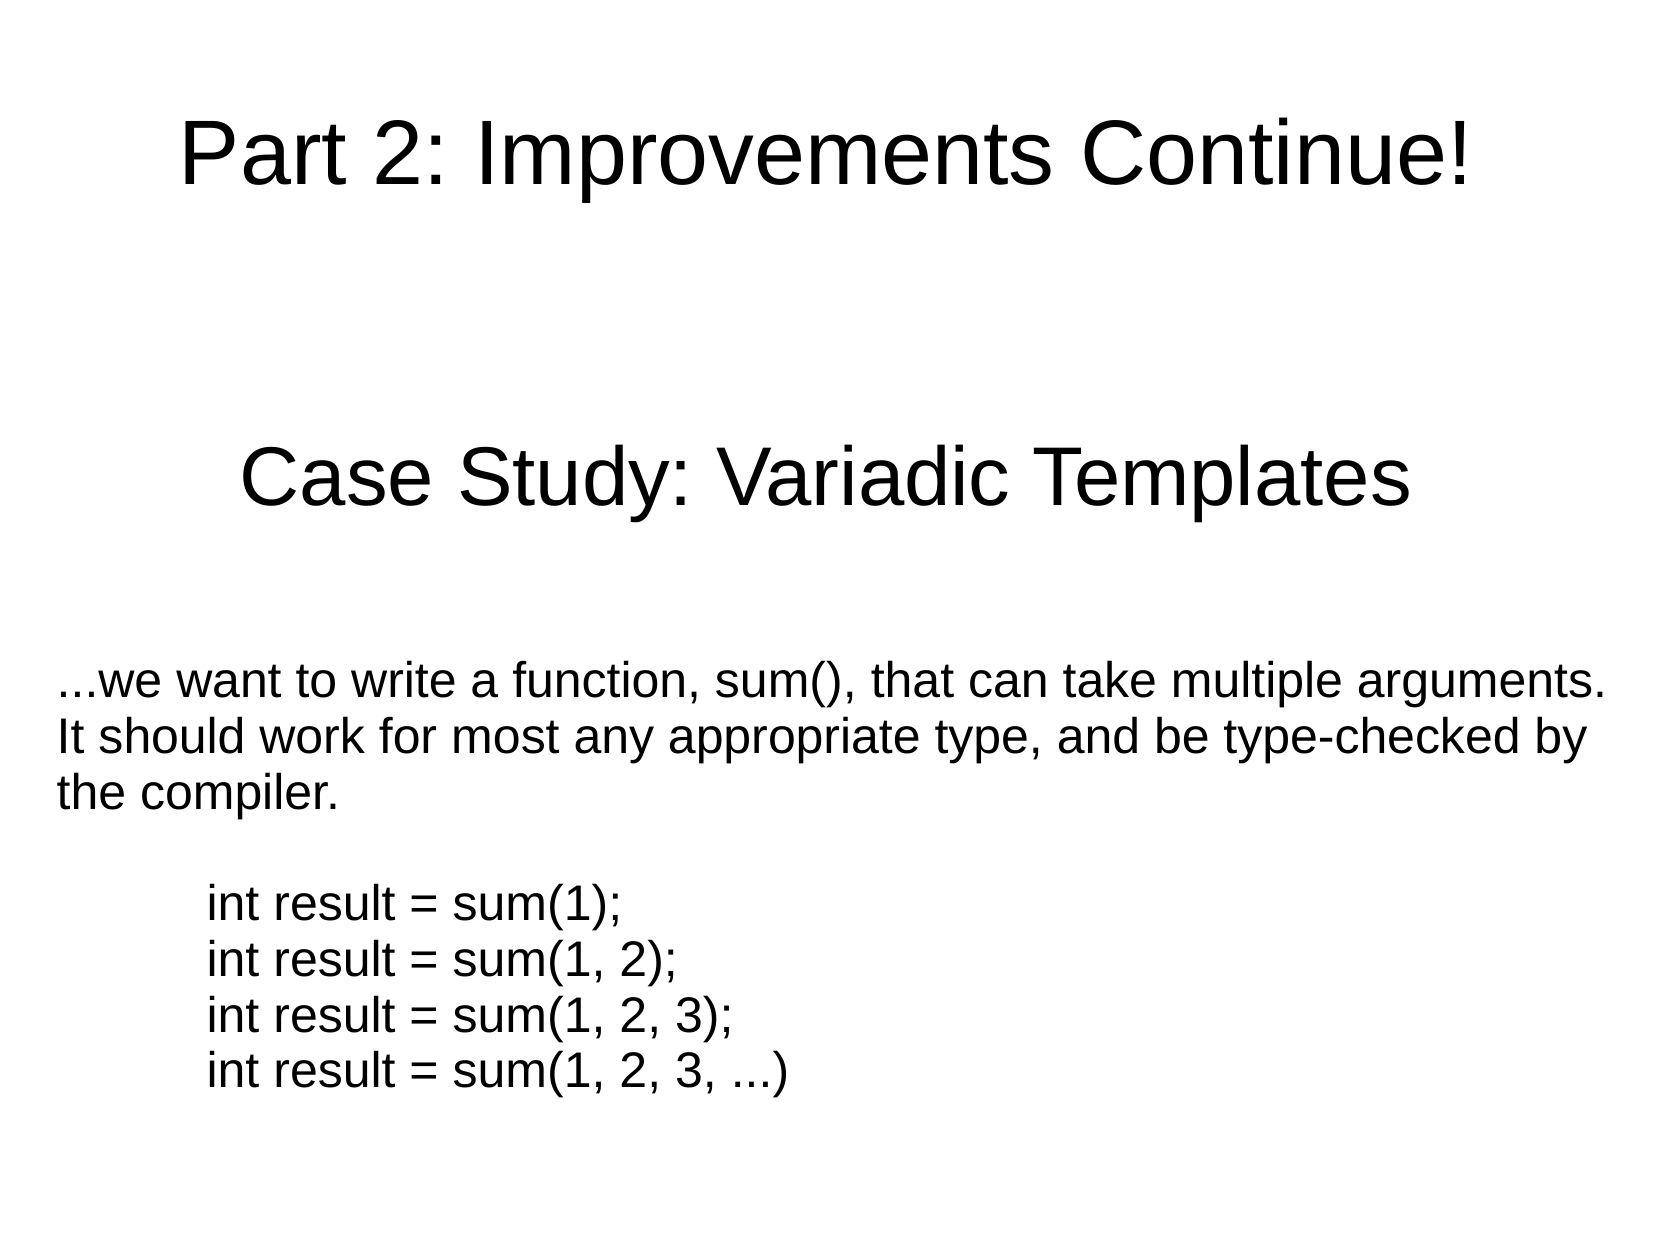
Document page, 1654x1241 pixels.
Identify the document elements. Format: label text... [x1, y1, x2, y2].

text_box Case Study: Variadic Templates [225, 422, 1427, 531]
text_box ...we want to write a function, sum(), that can take multiple arguments. It should work for most any appropriate type, and be type-checked by the compiler. int result = sum(1); int result = sum(1, 2); int result = sum(1, 2, 3); int result = sum(1, 2, 3, ...) [41, 645, 1626, 1106]
title Part 2: Improvements Continue! [82, 49, 1571, 257]
